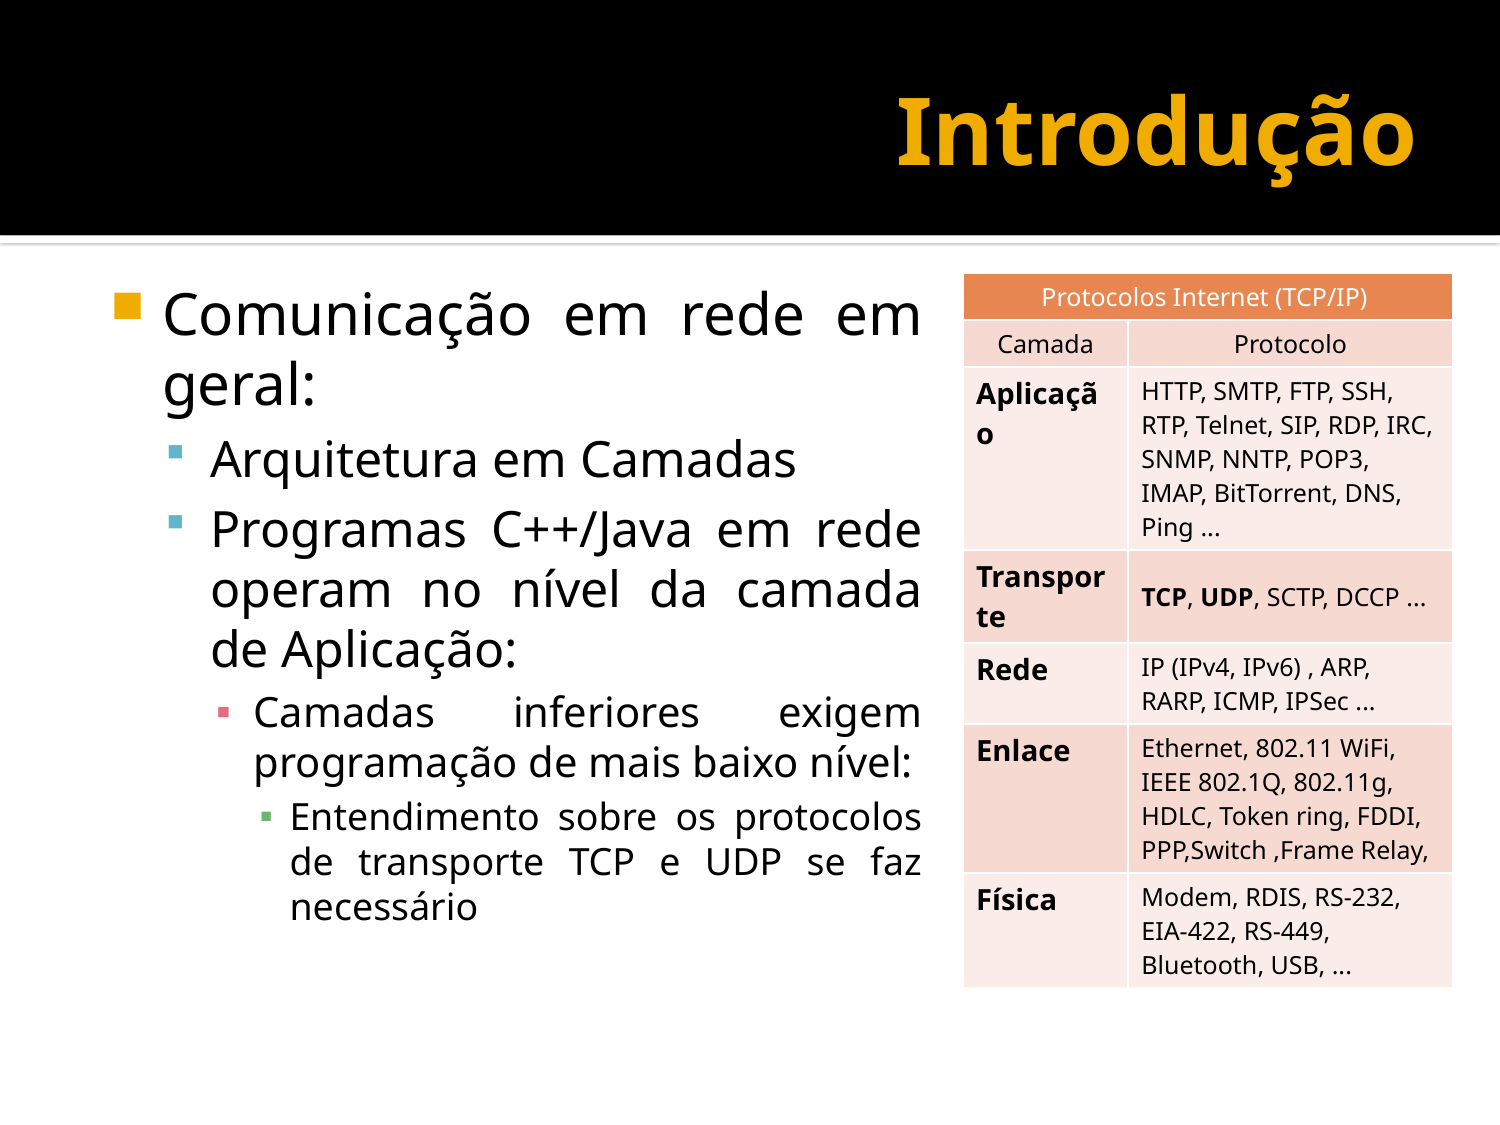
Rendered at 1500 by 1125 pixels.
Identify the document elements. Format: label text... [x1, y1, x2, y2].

table_cell Ethernet, 802.11 WiFi, IEEE 802.1Q, 802.11g, HDLC, Token ring, FDDI, PPP,Switch ,Frame Relay, [1129, 725, 1452, 872]
table_cell Modem, RDIS, RS-232, EIA-422, RS-449, Bluetooth, USB, ... [1129, 874, 1452, 987]
table_cell HTTP, SMTP, FTP, SSH, RTP, Telnet, SIP, RDP, IRC, SNMP, NNTP, POP3, IMAP, BitTorrent, DNS, Ping ... [1129, 368, 1452, 549]
table_cell Enlace [964, 725, 1127, 872]
table_cell Aplicação [964, 368, 1127, 549]
list Comunicação em rede em geral: Arquitetura em Camadas Programas C++/Java em rede operam no nível da camada de Aplicação: Camadas inferiores exigem programação de mais baixo nível: Entendimento sobre os protocolos de transporte TCP e UDP se faz necessário [75, 262, 938, 1005]
table_cell Transporte [964, 551, 1127, 642]
table_header Protocolos Internet (TCP/IP) [964, 274, 1452, 319]
table_cell IP (IPv4, IPv6) , ARP, RARP, ICMP, IPSec ... [1129, 644, 1452, 723]
table_cell Rede [964, 644, 1127, 723]
table_cell Protocolo [1129, 321, 1452, 366]
table_cell Camada [964, 321, 1127, 366]
table_cell Física [964, 874, 1127, 987]
title Introdução [75, 24, 1425, 231]
table_cell TCP, UDP, SCTP, DCCP ... [1129, 551, 1452, 642]
